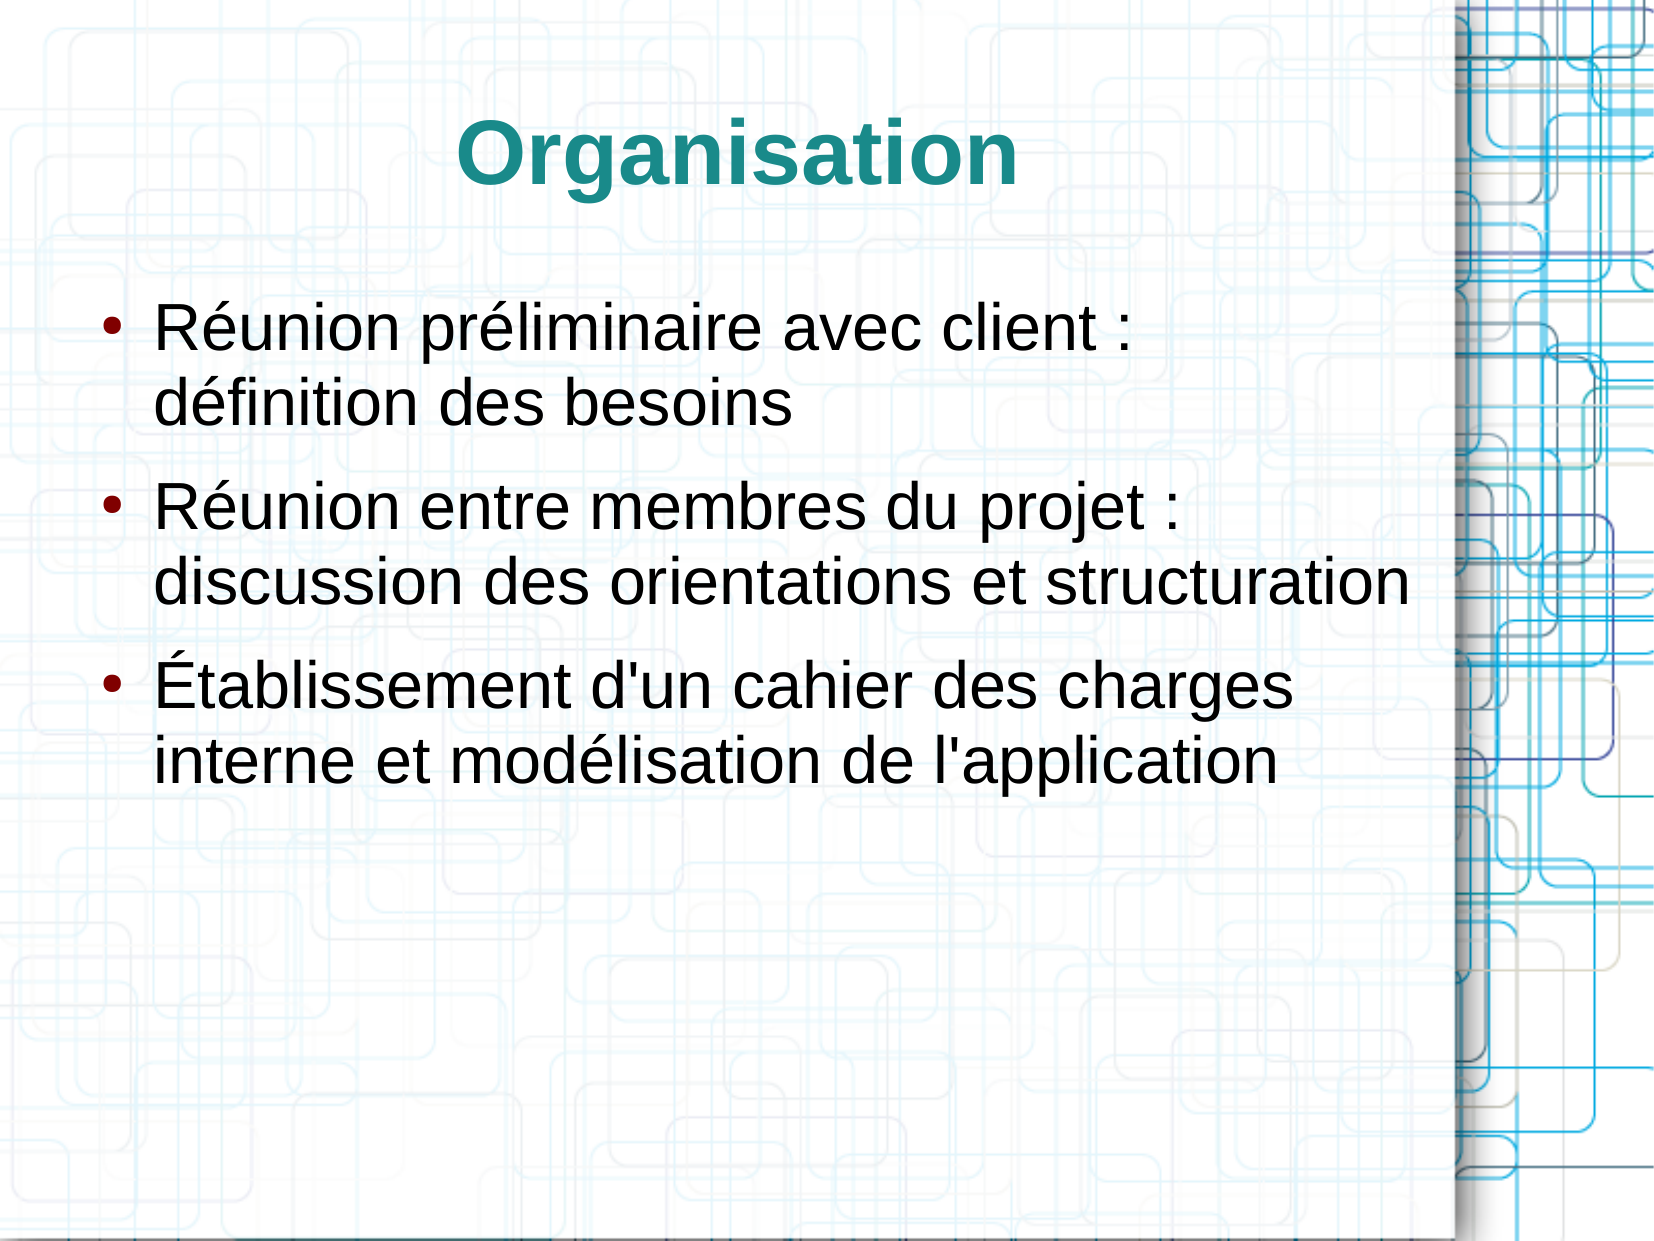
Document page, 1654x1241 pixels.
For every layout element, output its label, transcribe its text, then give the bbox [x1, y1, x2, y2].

title Organisation [59, 49, 1418, 257]
picture [0, 0, 1654, 1241]
list Réunion préliminaire avec client : définition des besoins Réunion entre membres du projet : discussion des orientations et structuration Établissement d'un cahier des charges interne et modélisation de l'application [82, 290, 1418, 1010]
